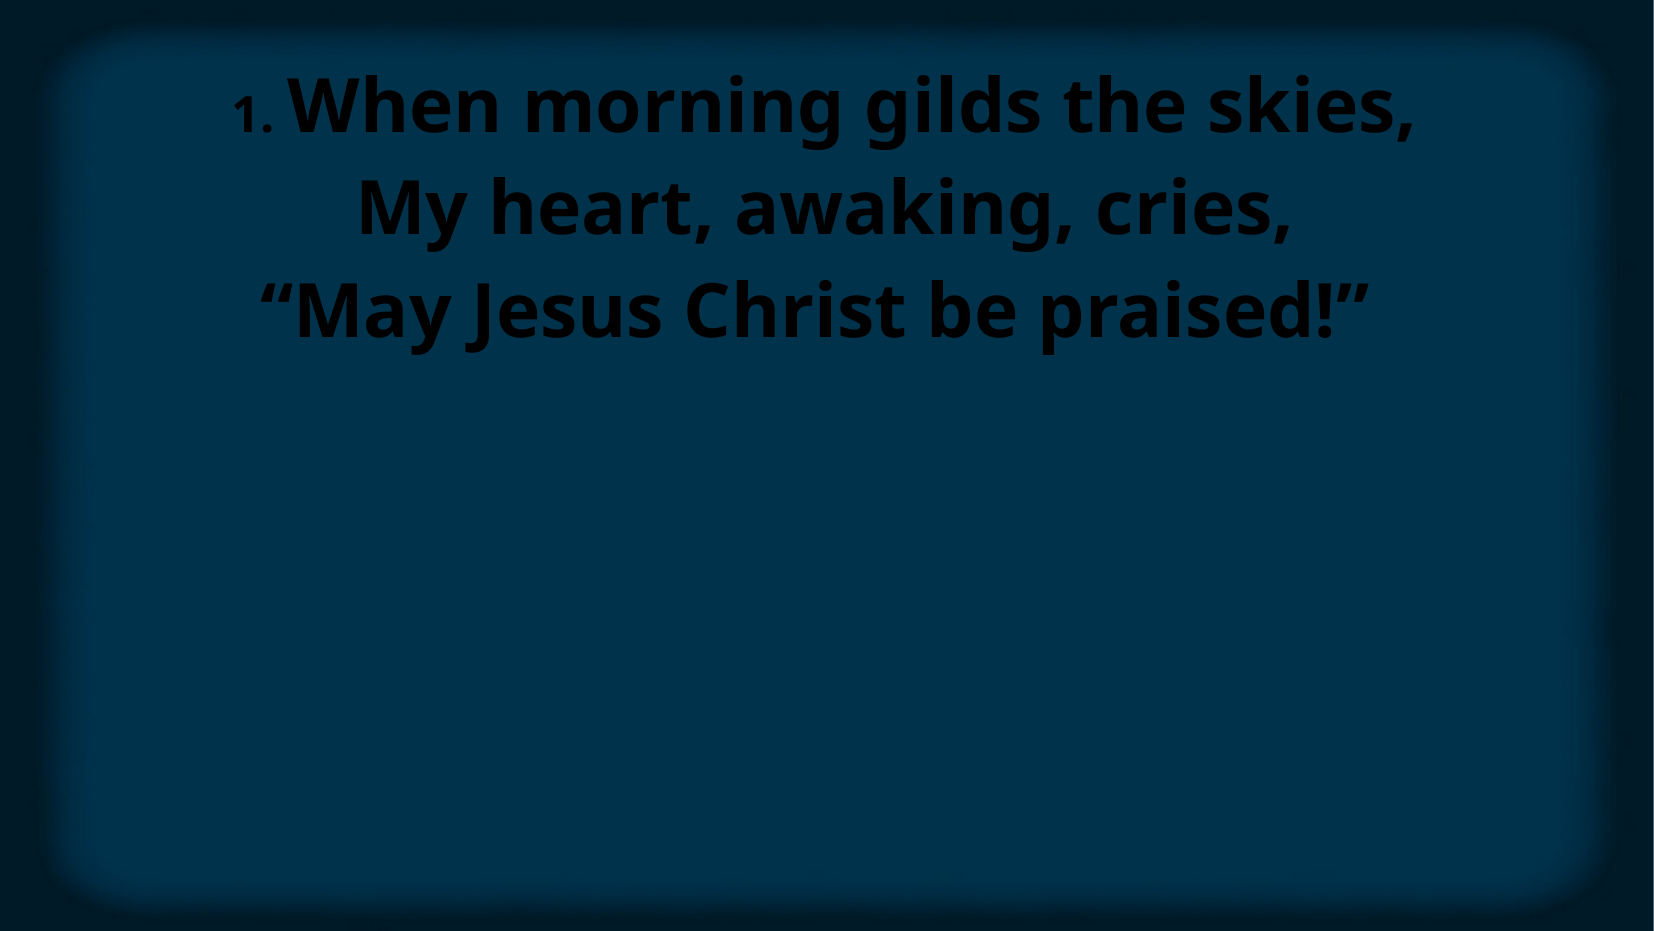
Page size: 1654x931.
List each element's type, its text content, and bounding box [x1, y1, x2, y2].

picture [0, 0, 1654, 931]
text_box 1. When morning gilds the skies, My heart, awaking, cries, “May Jesus Christ be praised!” [90, 45, 1561, 391]
